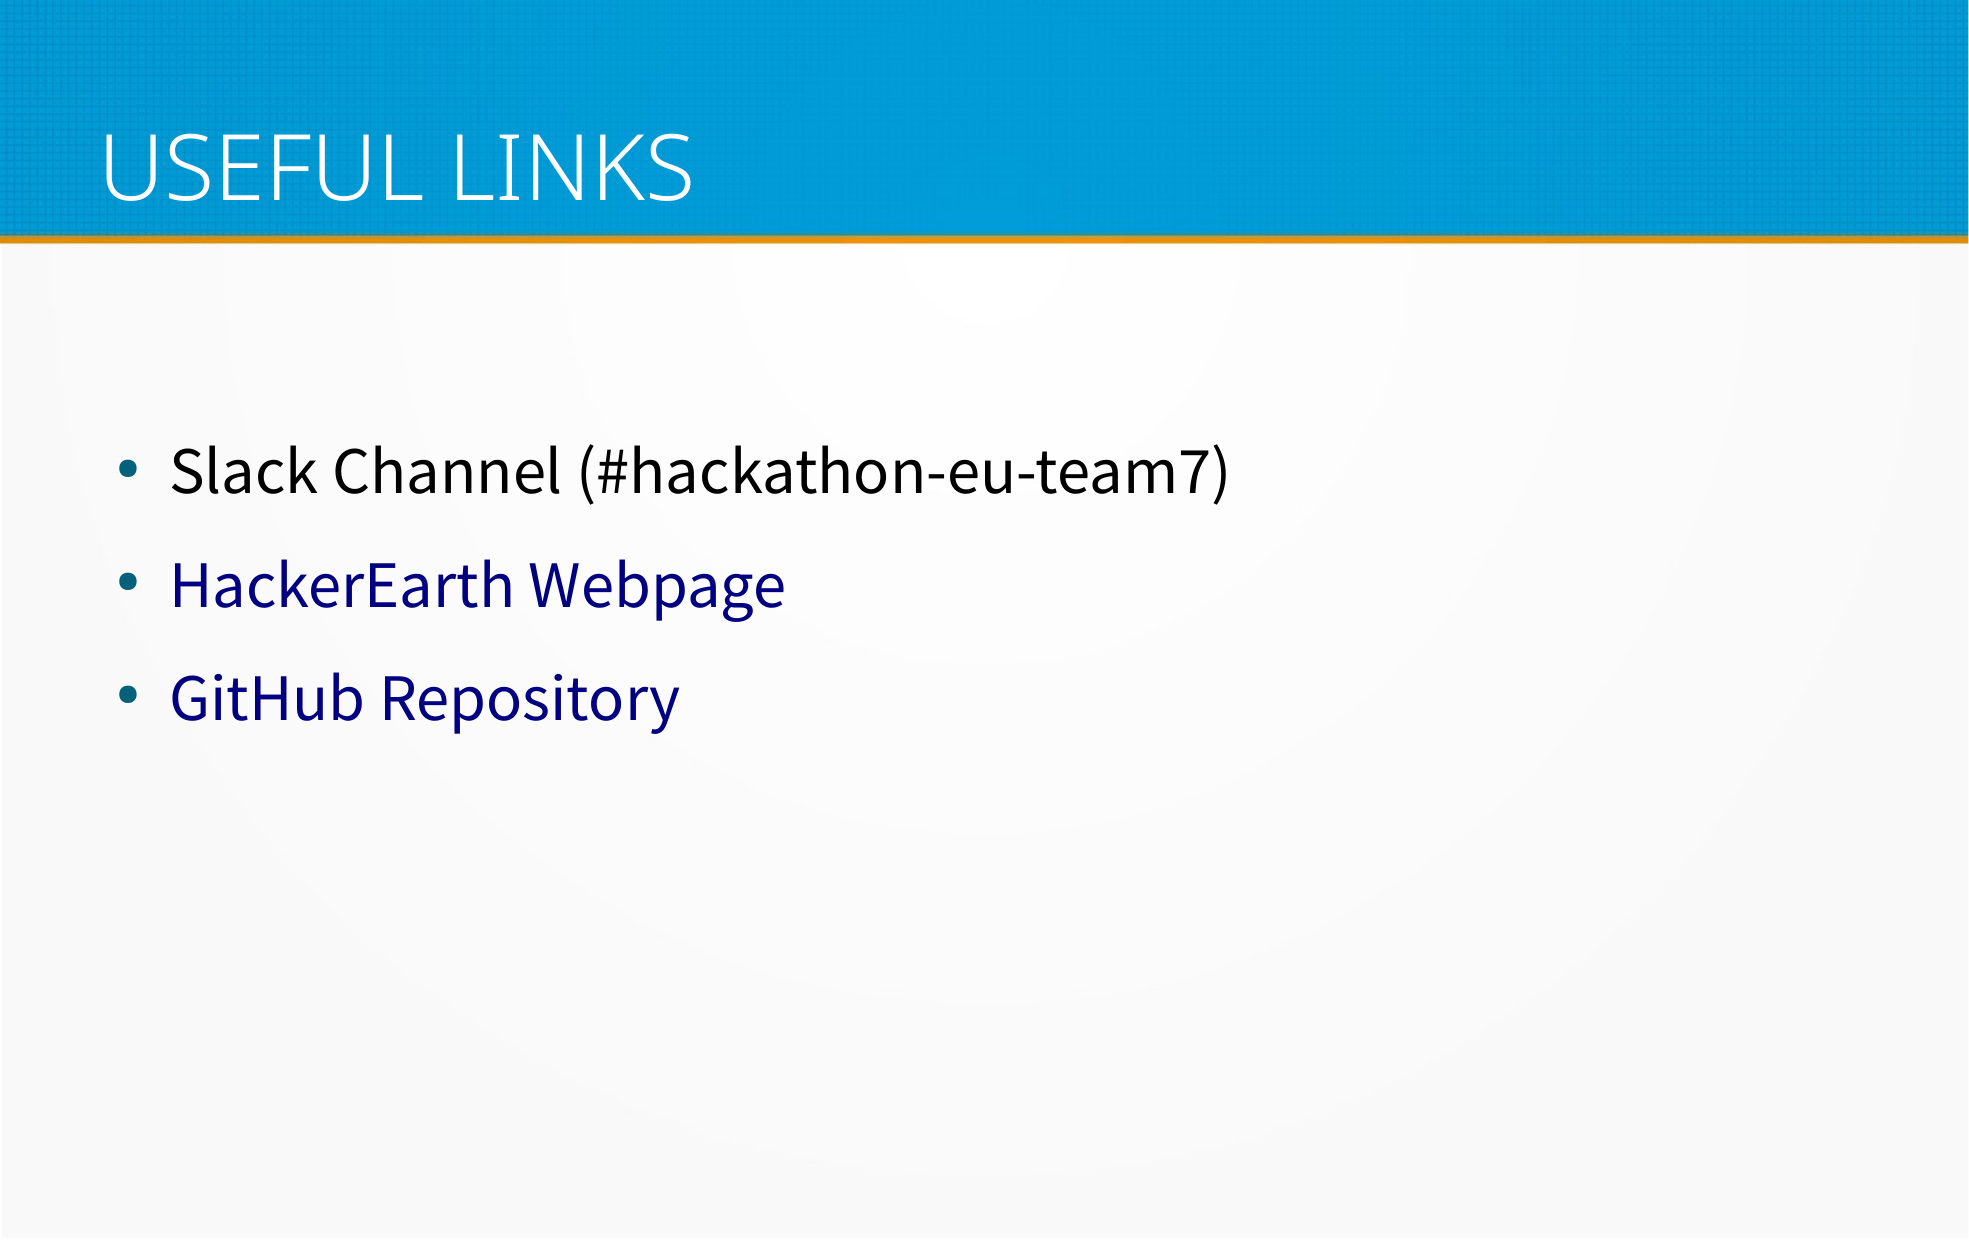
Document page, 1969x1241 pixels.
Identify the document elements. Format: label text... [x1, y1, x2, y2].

list Slack Channel (#hackathon-eu-team7) HackerEarth Webpage GitHub Repository [98, 315, 1861, 1081]
title USEFUL LINKS [98, 19, 1870, 227]
picture [0, 233, 1969, 1241]
